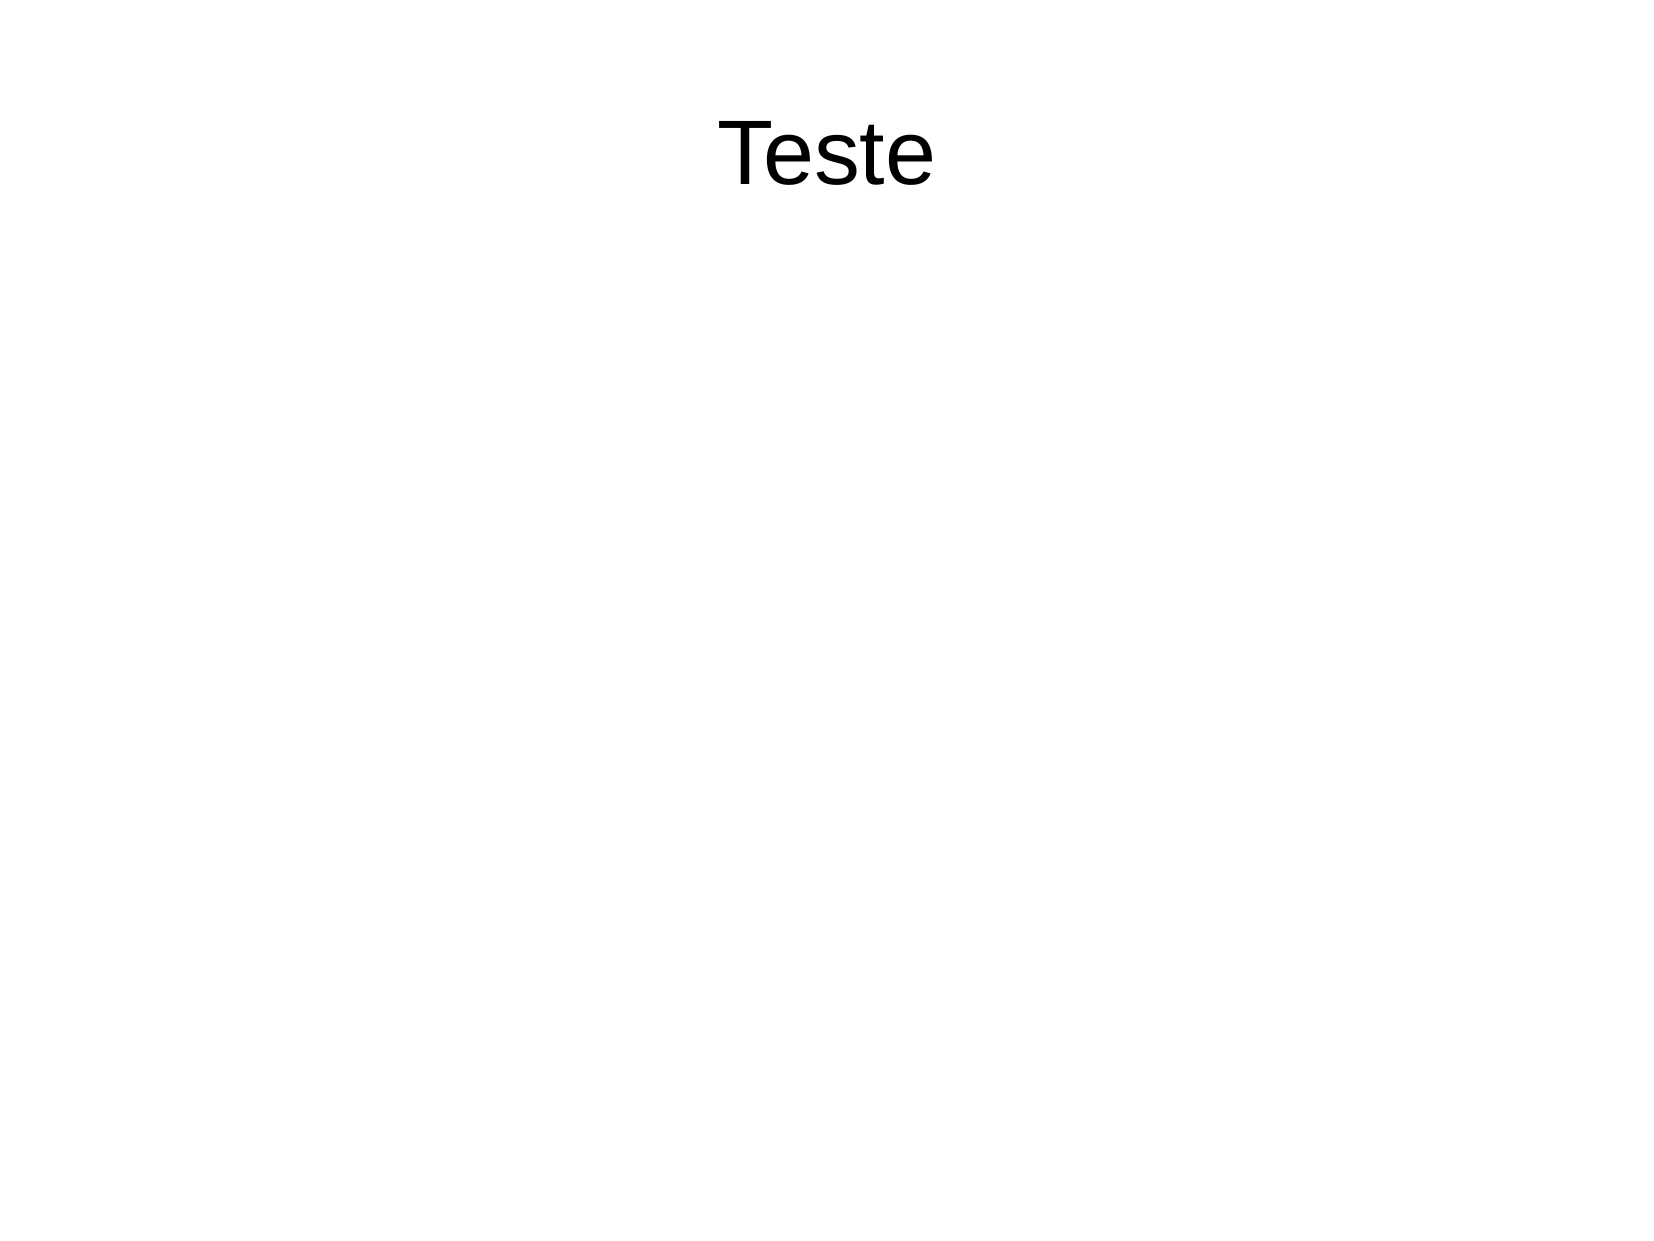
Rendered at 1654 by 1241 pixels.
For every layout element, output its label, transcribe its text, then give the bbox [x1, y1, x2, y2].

title Teste [82, 49, 1571, 257]
